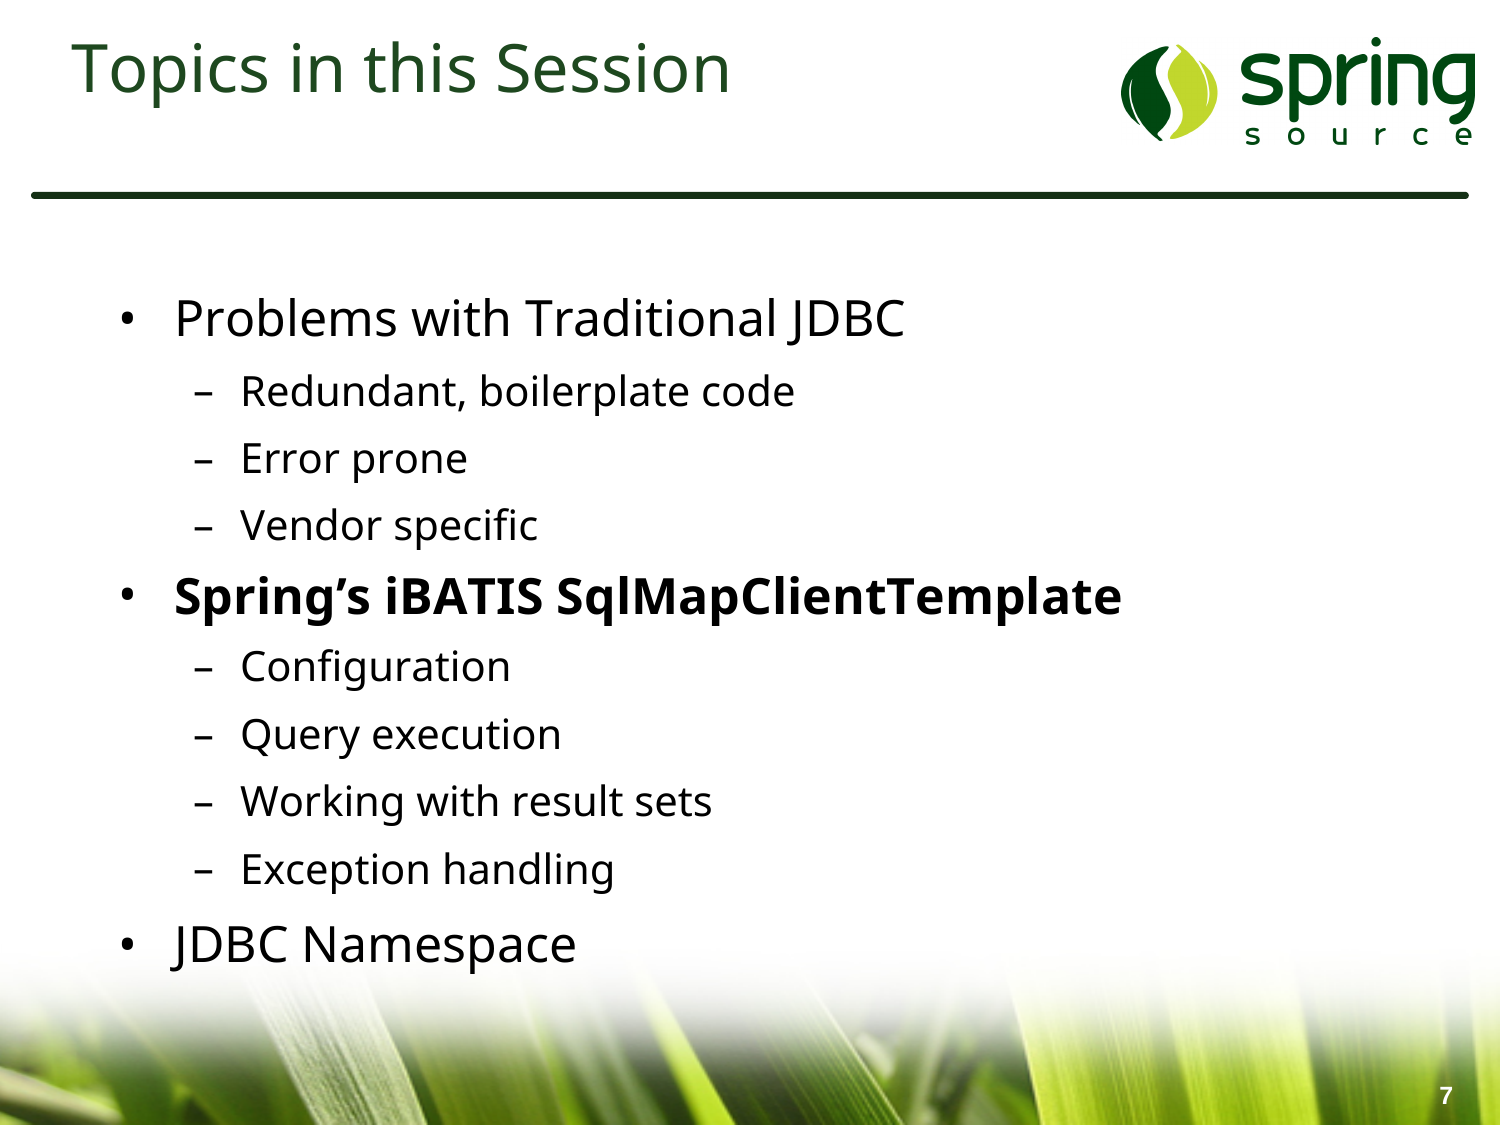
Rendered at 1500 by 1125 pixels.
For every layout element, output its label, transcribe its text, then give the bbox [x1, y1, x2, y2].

list Problems with Traditional JDBC Redundant, boilerplate code Error prone Vendor specific Spring’s iBATIS SqlMapClientTemplate Configuration Query execution Working with result sets Exception handling JDBC Namespace [103, 275, 1394, 987]
title Topics in this Session [56, 13, 1089, 176]
picture [1121, 37, 1475, 145]
picture [0, 944, 1500, 1125]
